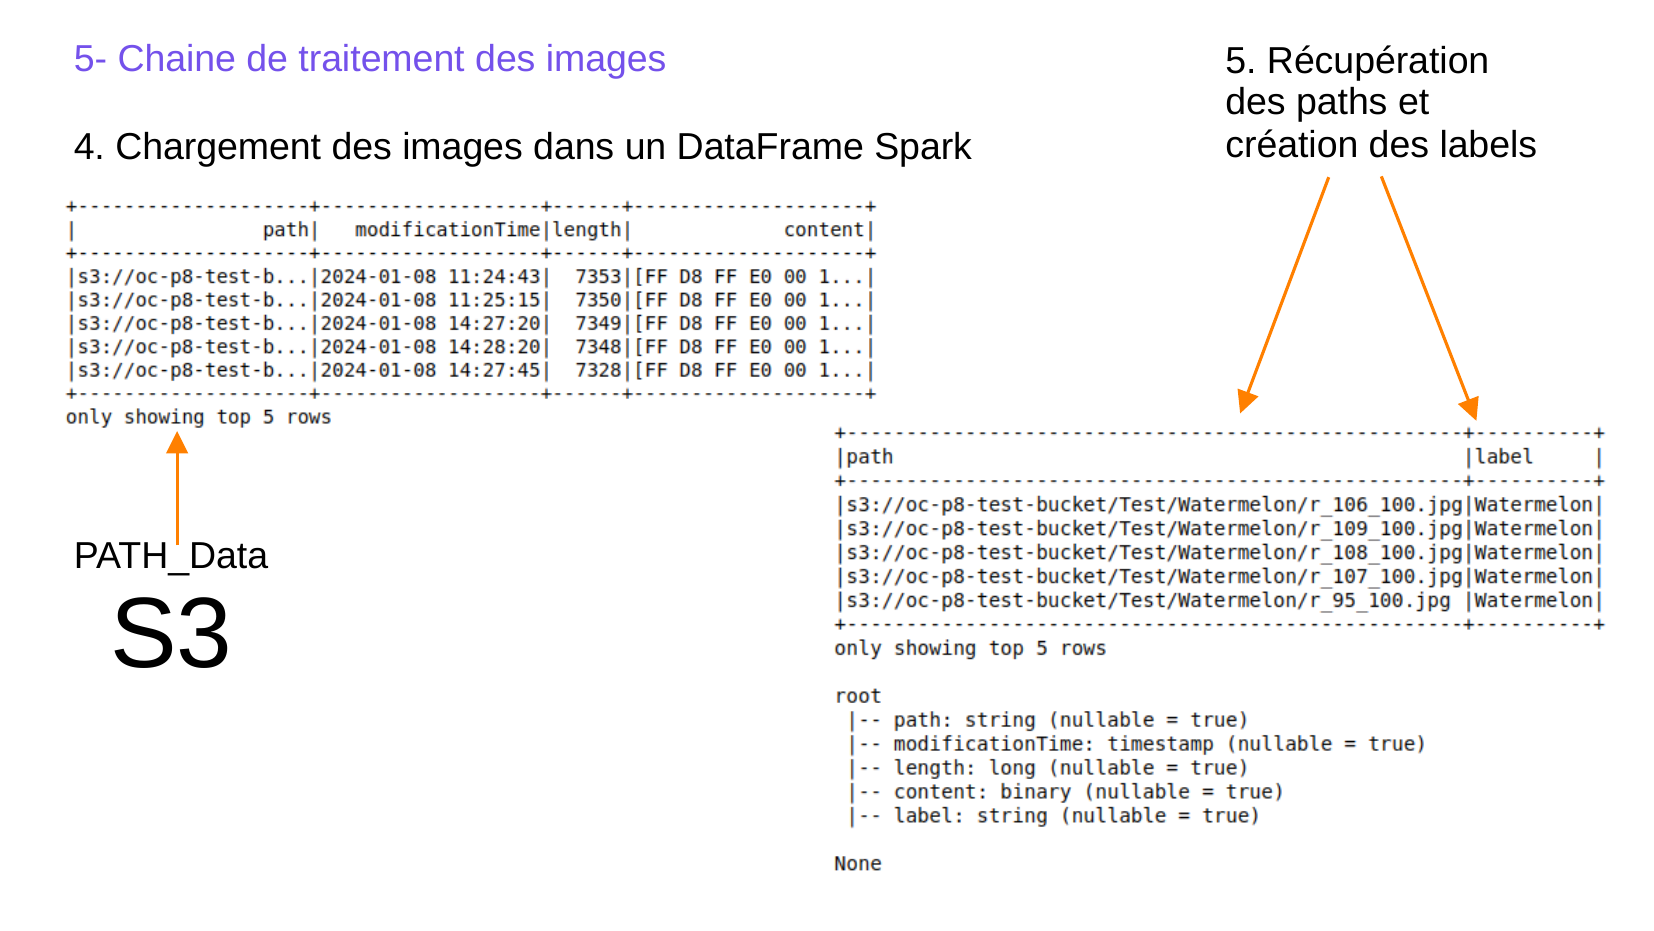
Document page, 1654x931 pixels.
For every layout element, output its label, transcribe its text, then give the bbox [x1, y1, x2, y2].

text_box PATH_Data S3 [59, 527, 283, 735]
text_box 5- Chaine de traitement des images [59, 29, 682, 87]
text_box 4. Chargement des images dans un DataFrame Spark [59, 118, 988, 175]
text_box 5. Récupération des paths et création des labels [1210, 31, 1565, 207]
picture [59, 191, 1618, 886]
